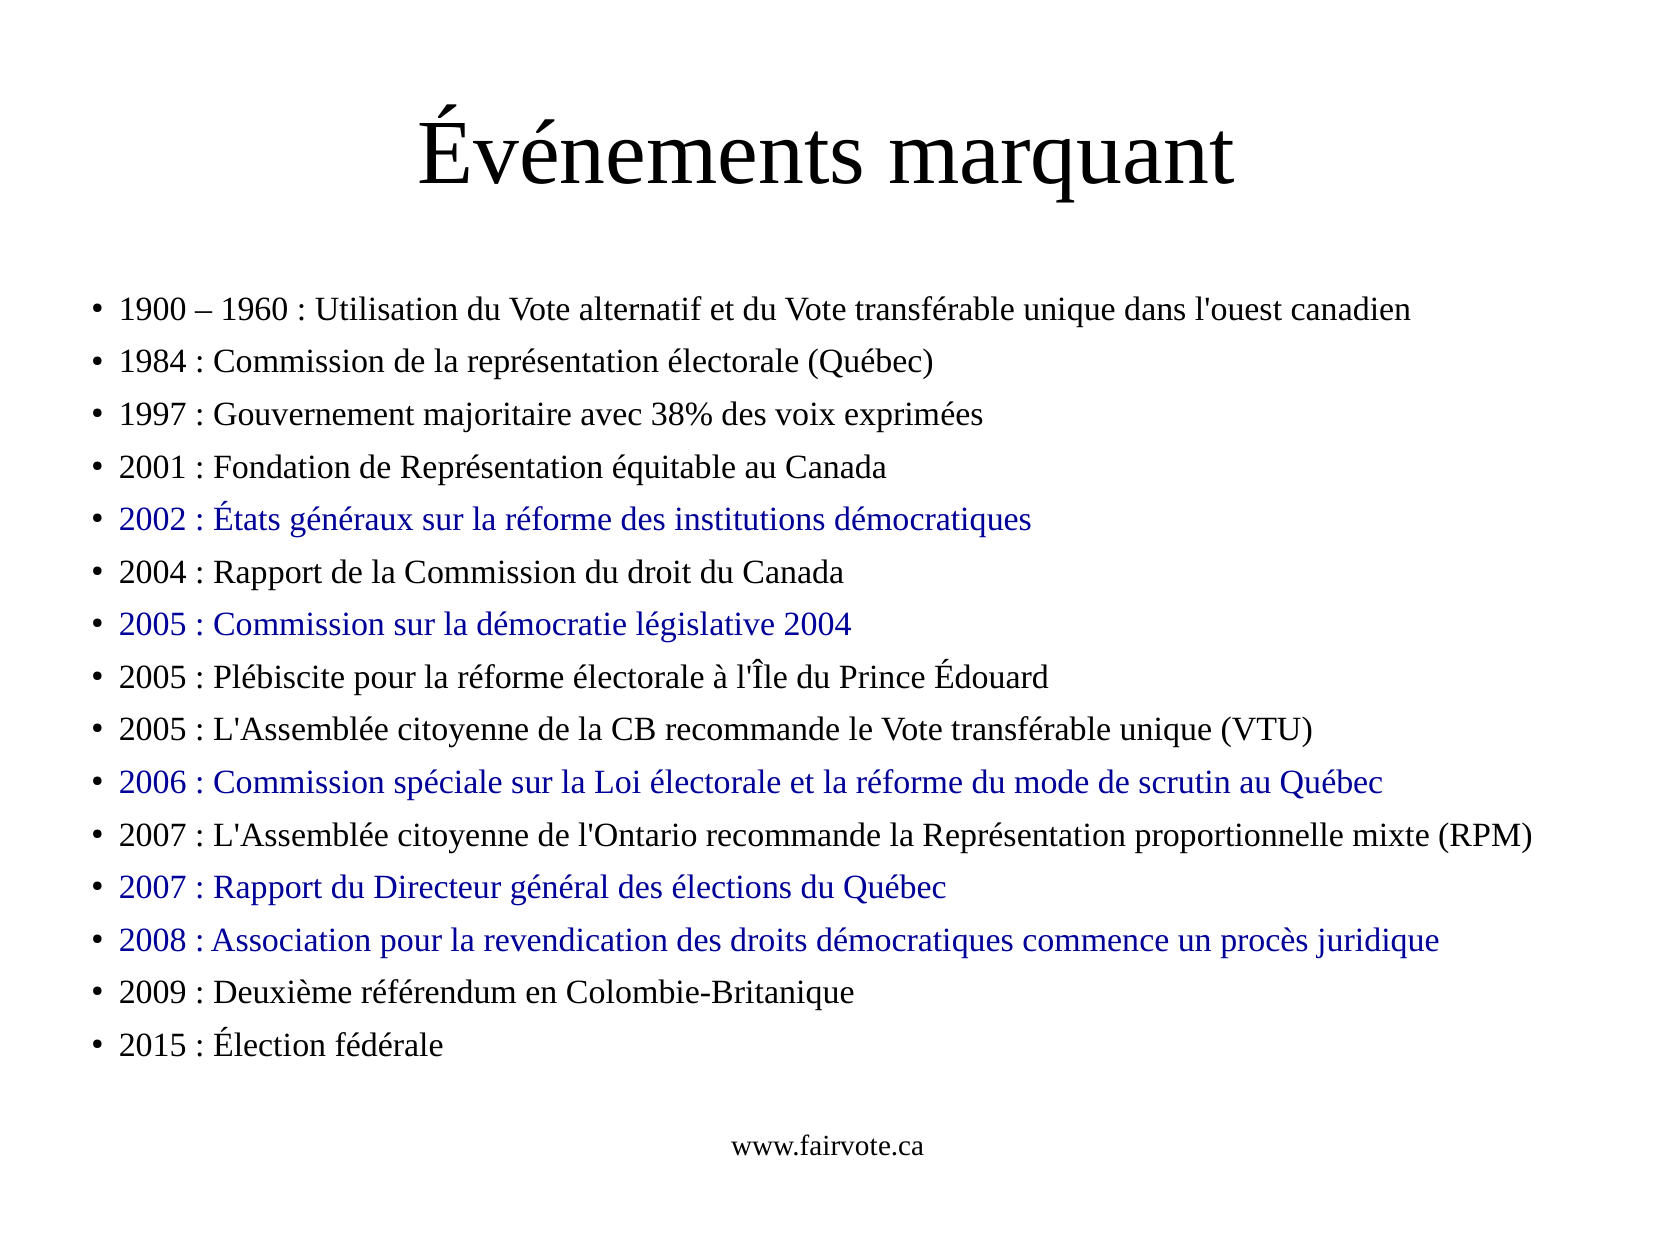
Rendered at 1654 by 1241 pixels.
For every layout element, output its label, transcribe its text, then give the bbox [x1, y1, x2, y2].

list 1900 – 1960 : Utilisation du Vote alternatif et du Vote transférable unique dans l'ouest canadien 1984 : Commission de la représentation électorale (Québec) 1997 : Gouvernement majoritaire avec 38% des voix exprimées 2001 : Fondation de Représentation équitable au Canada 2002 : États généraux sur la réforme des institutions démocratiques 2004 : Rapport de la Commission du droit du Canada 2005 : Commission sur la démocratie législative 2004 2005 : Plébiscite pour la réforme électorale à l'Île du Prince Édouard 2005 : L'Assemblée citoyenne de la CB recommande le Vote transférable unique (VTU) 2006 : Commission spéciale sur la Loi électorale et la réforme du mode de scrutin au Québec 2007 : L'Assemblée citoyenne de l'Ontario recommande la Représentation proportionnelle mixte (RPM) 2007 : Rapport du Directeur général des élections du Québec 2008 : Association pour la revendication des droits démocratiques commence un procès juridique 2009 : Deuxième référendum en Colombie-Britanique 2015 : Élection fédérale [82, 290, 1538, 1111]
title Événements marquant [82, 49, 1571, 257]
